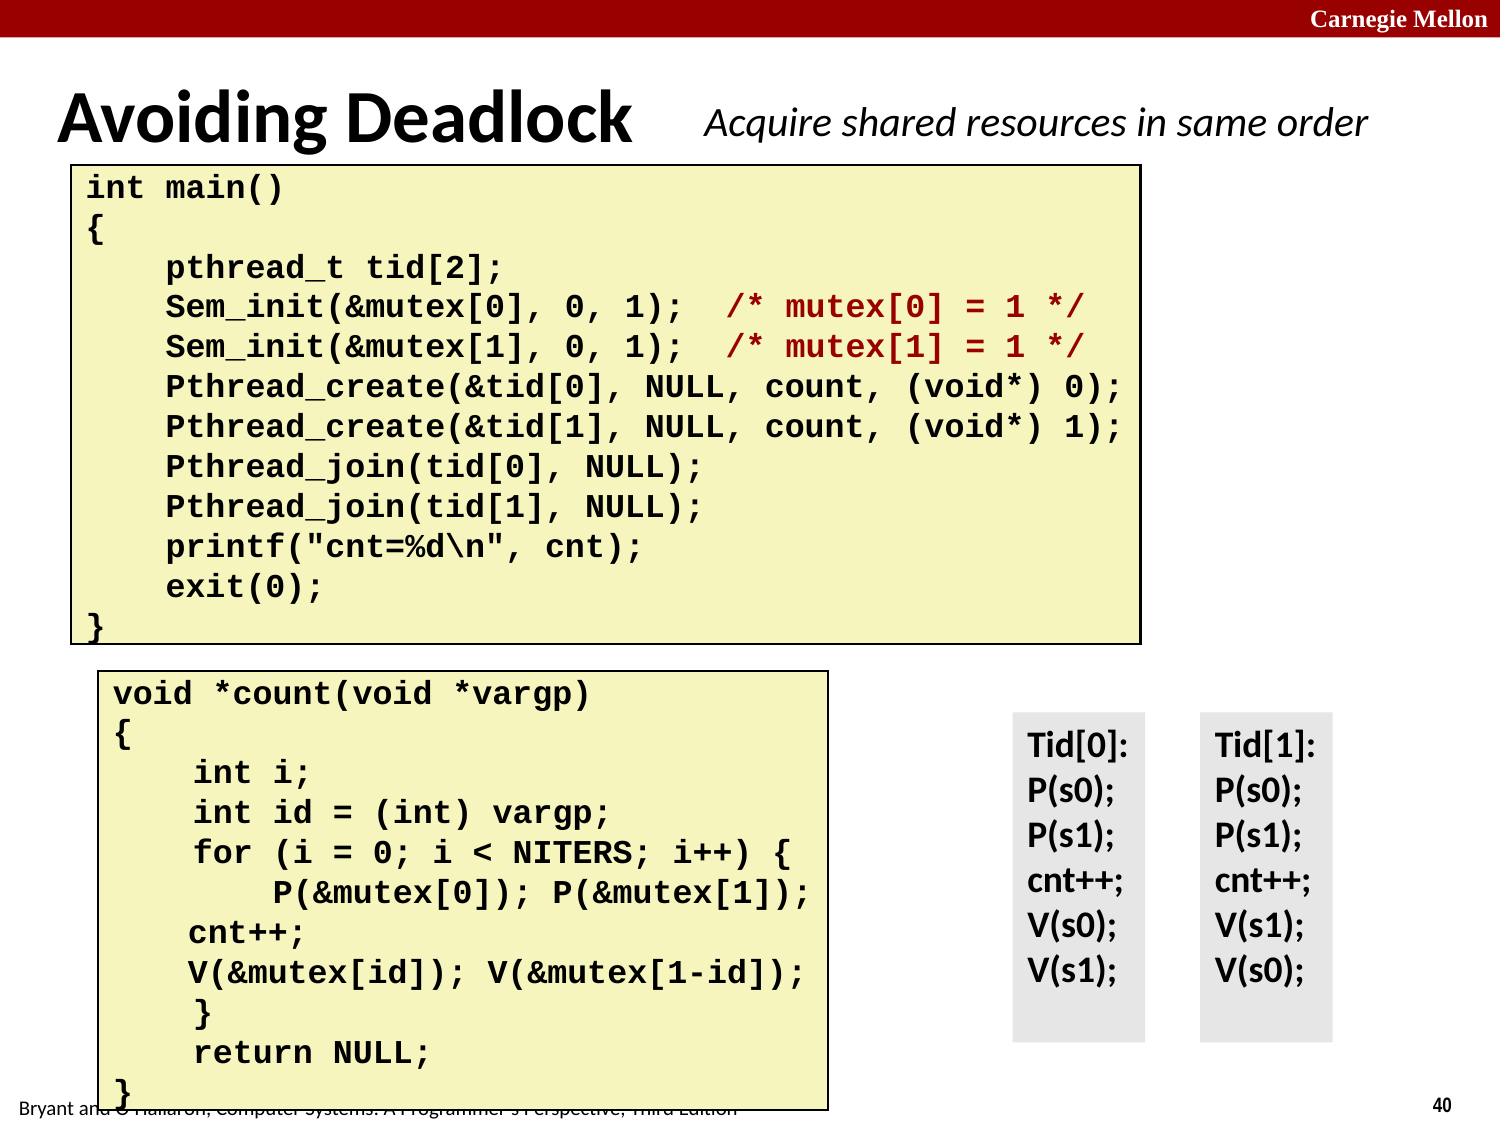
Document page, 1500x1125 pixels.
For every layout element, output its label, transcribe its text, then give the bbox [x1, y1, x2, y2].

text_box Tid[1]: P(s0); P(s1); cnt++; V(s1); V(s0); [1200, 712, 1333, 1043]
text_box Tid[0]: P(s0); P(s1); cnt++; V(s0); V(s1); [1012, 712, 1146, 1043]
title Avoiding Deadlock [42, 50, 1288, 175]
text_box void *count(void *vargp) { int i; int id = (int) vargp; for (i = 0; i < NITERS; i++) { P(&mutex[0]); P(&mutex[1]); cnt++; V(&mutex[id]); V(&mutex[1-id]); } return NULL; } [98, 670, 828, 1110]
text_box Acquire shared resources in same order [689, 87, 1385, 153]
text_box int main() { pthread_t tid[2]; Sem_init(&mutex[0], 0, 1); /* mutex[0] = 1 */ Sem_init(&mutex[1], 0, 1); /* mutex[1] = 1 */ Pthread_create(&tid[0], NULL, count, (void*) 0); Pthread_create(&tid[1], NULL, count, (void*) 1); Pthread_join(tid[0], NULL); Pthread_join(tid[1], NULL); printf("cnt=%d\n", cnt); exit(0); } [70, 164, 1141, 644]
